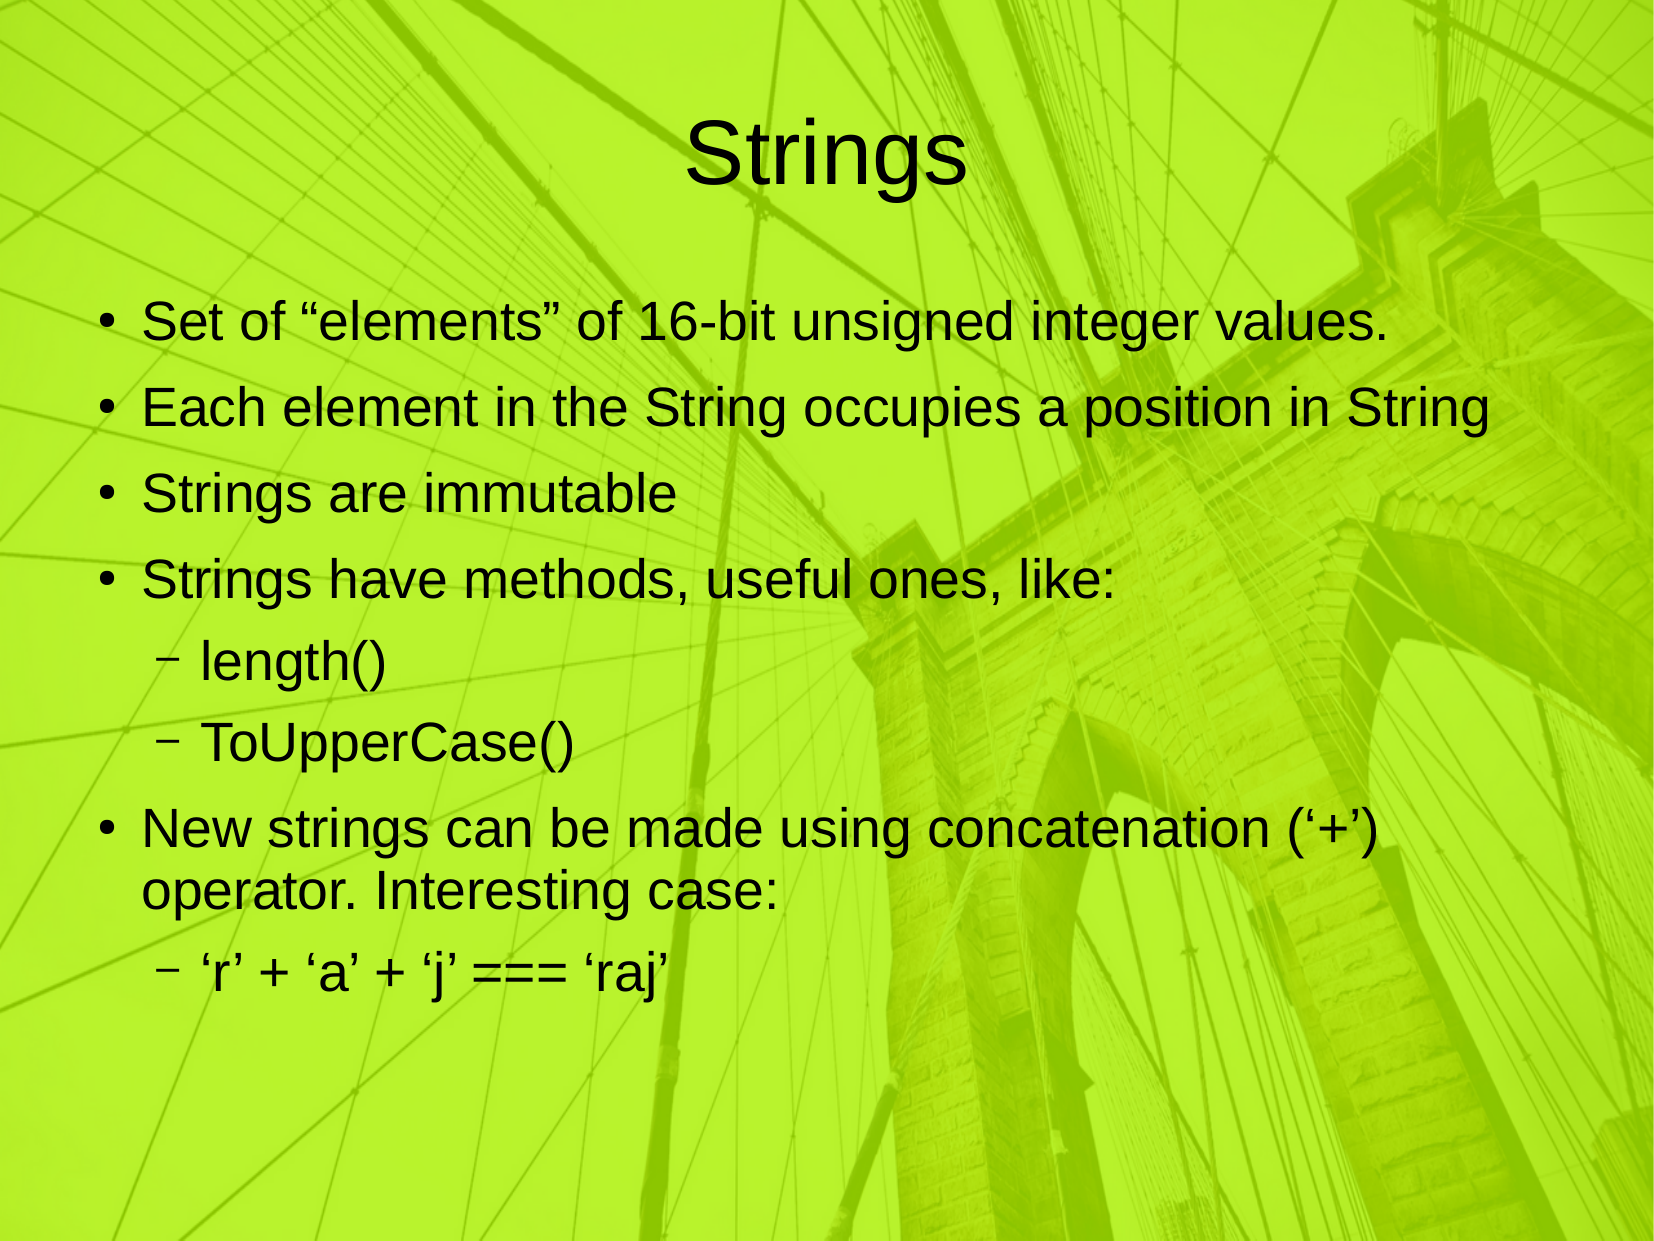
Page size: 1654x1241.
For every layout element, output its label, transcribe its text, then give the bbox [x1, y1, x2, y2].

list Set of “elements” of 16-bit unsigned integer values. Each element in the String occupies a position in String Strings are immutable Strings have methods, useful ones, like: length() ToUpperCase() New strings can be made using concatenation (‘+’) operator. Interesting case: ‘r’ + ‘a’ + ‘j’ === ‘raj’ [82, 290, 1571, 1010]
title Strings [82, 49, 1571, 257]
picture [0, 0, 1654, 1241]
